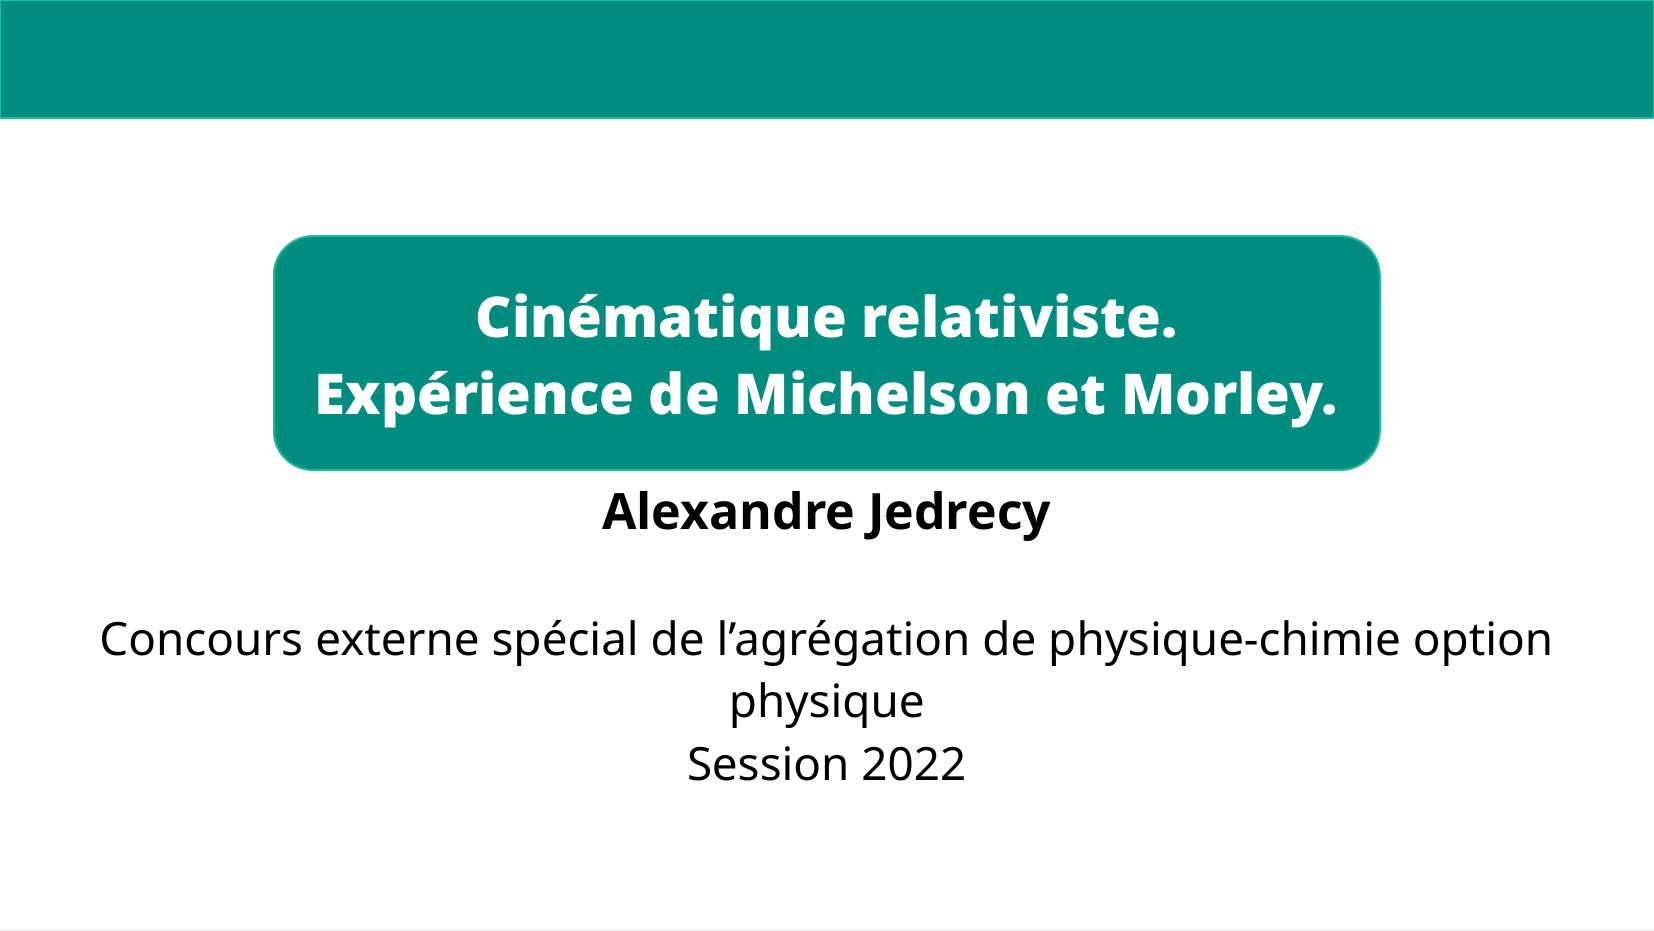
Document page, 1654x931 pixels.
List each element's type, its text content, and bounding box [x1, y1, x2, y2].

subtitle Alexandre Jedrecy Concours externe spécial de l’agrégation de physique-chimie option physique Session 2022 [59, 501, 1595, 768]
title Cinématique relativiste. Expérience de Michelson et Morley. [284, 238, 1369, 470]
text_box [1369, 253, 1380, 453]
text_box [273, 254, 284, 454]
